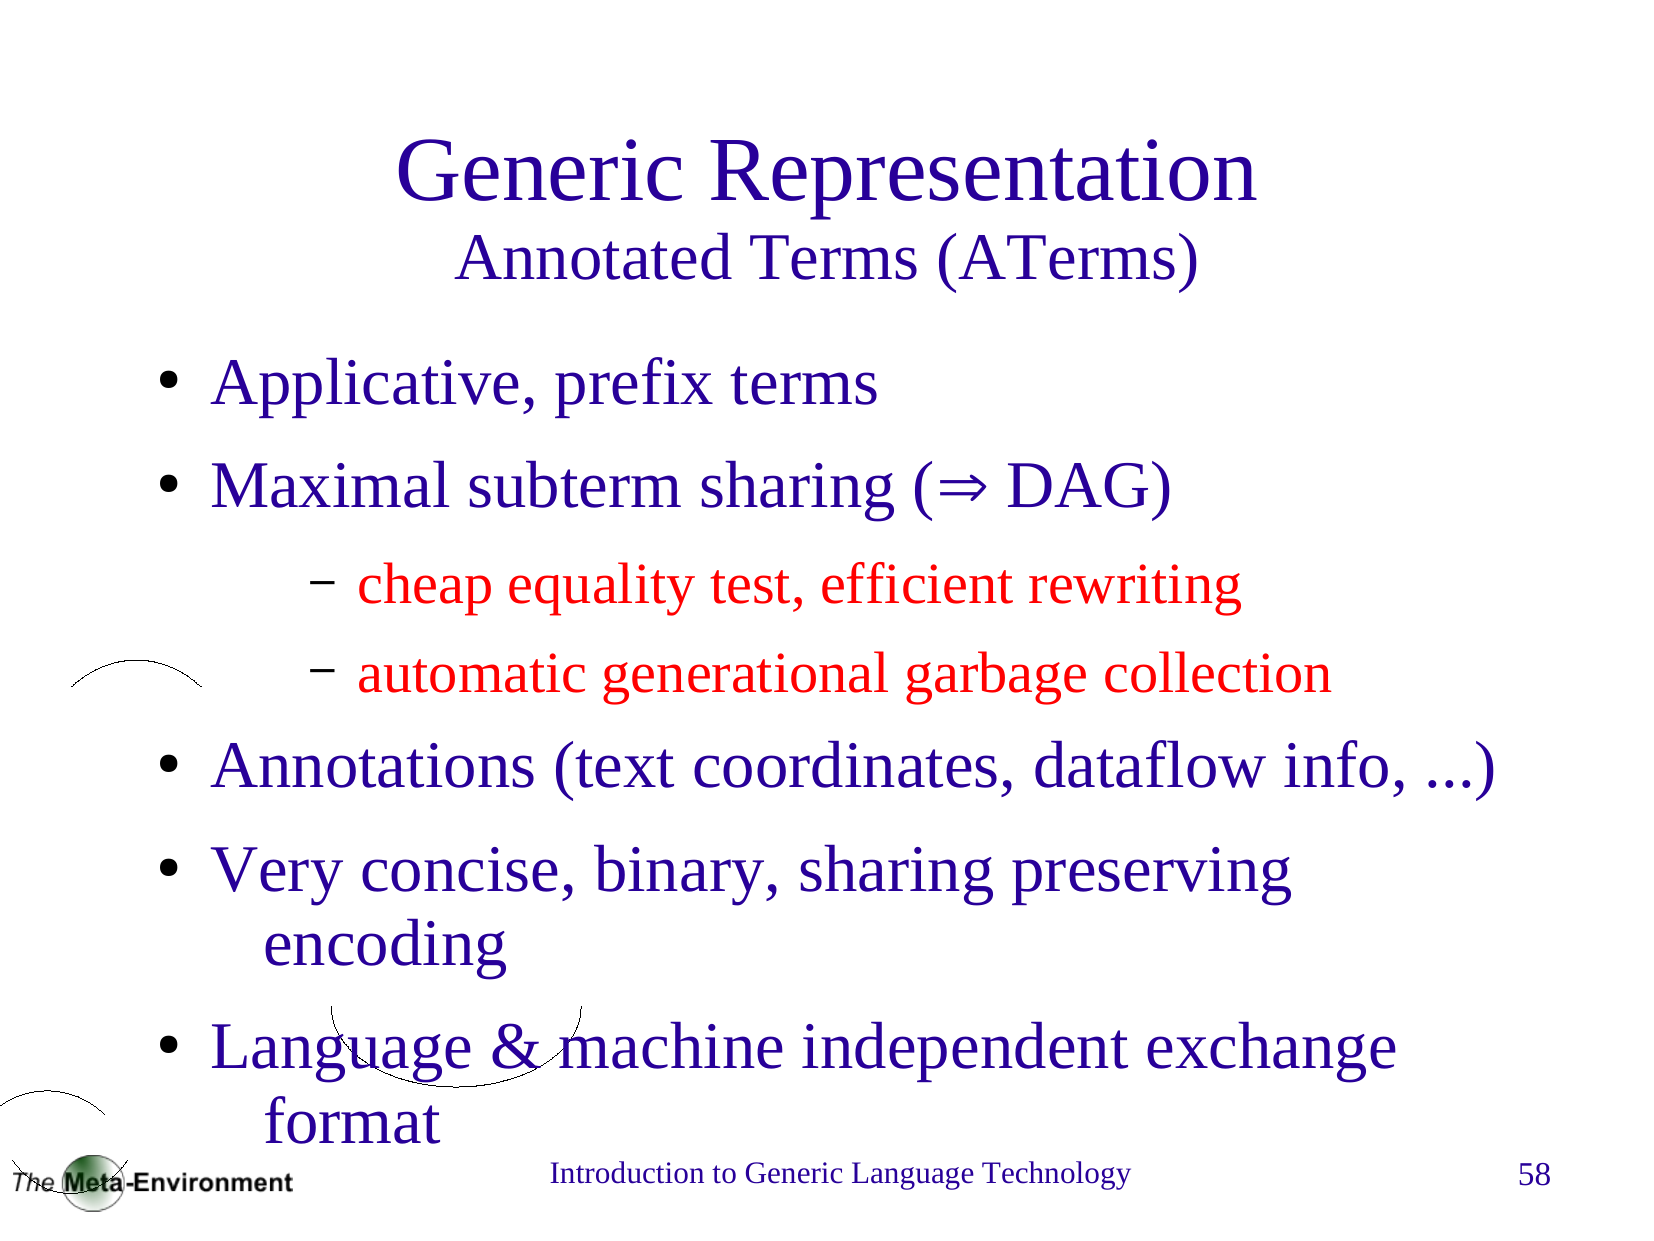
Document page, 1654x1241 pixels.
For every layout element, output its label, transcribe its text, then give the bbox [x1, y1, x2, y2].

list Applicative, prefix terms Maximal subterm sharing ( DAG) cheap equality test, efficient rewriting automatic generational garbage collection Annotations (text coordinates, dataflow info, ...) Very concise, binary, sharing preserving encoding Language & machine independent exchange format [121, 344, 1534, 1171]
title Generic Representation Annotated Terms (ATerms) [121, 102, 1534, 311]
picture [13, 1155, 293, 1212]
